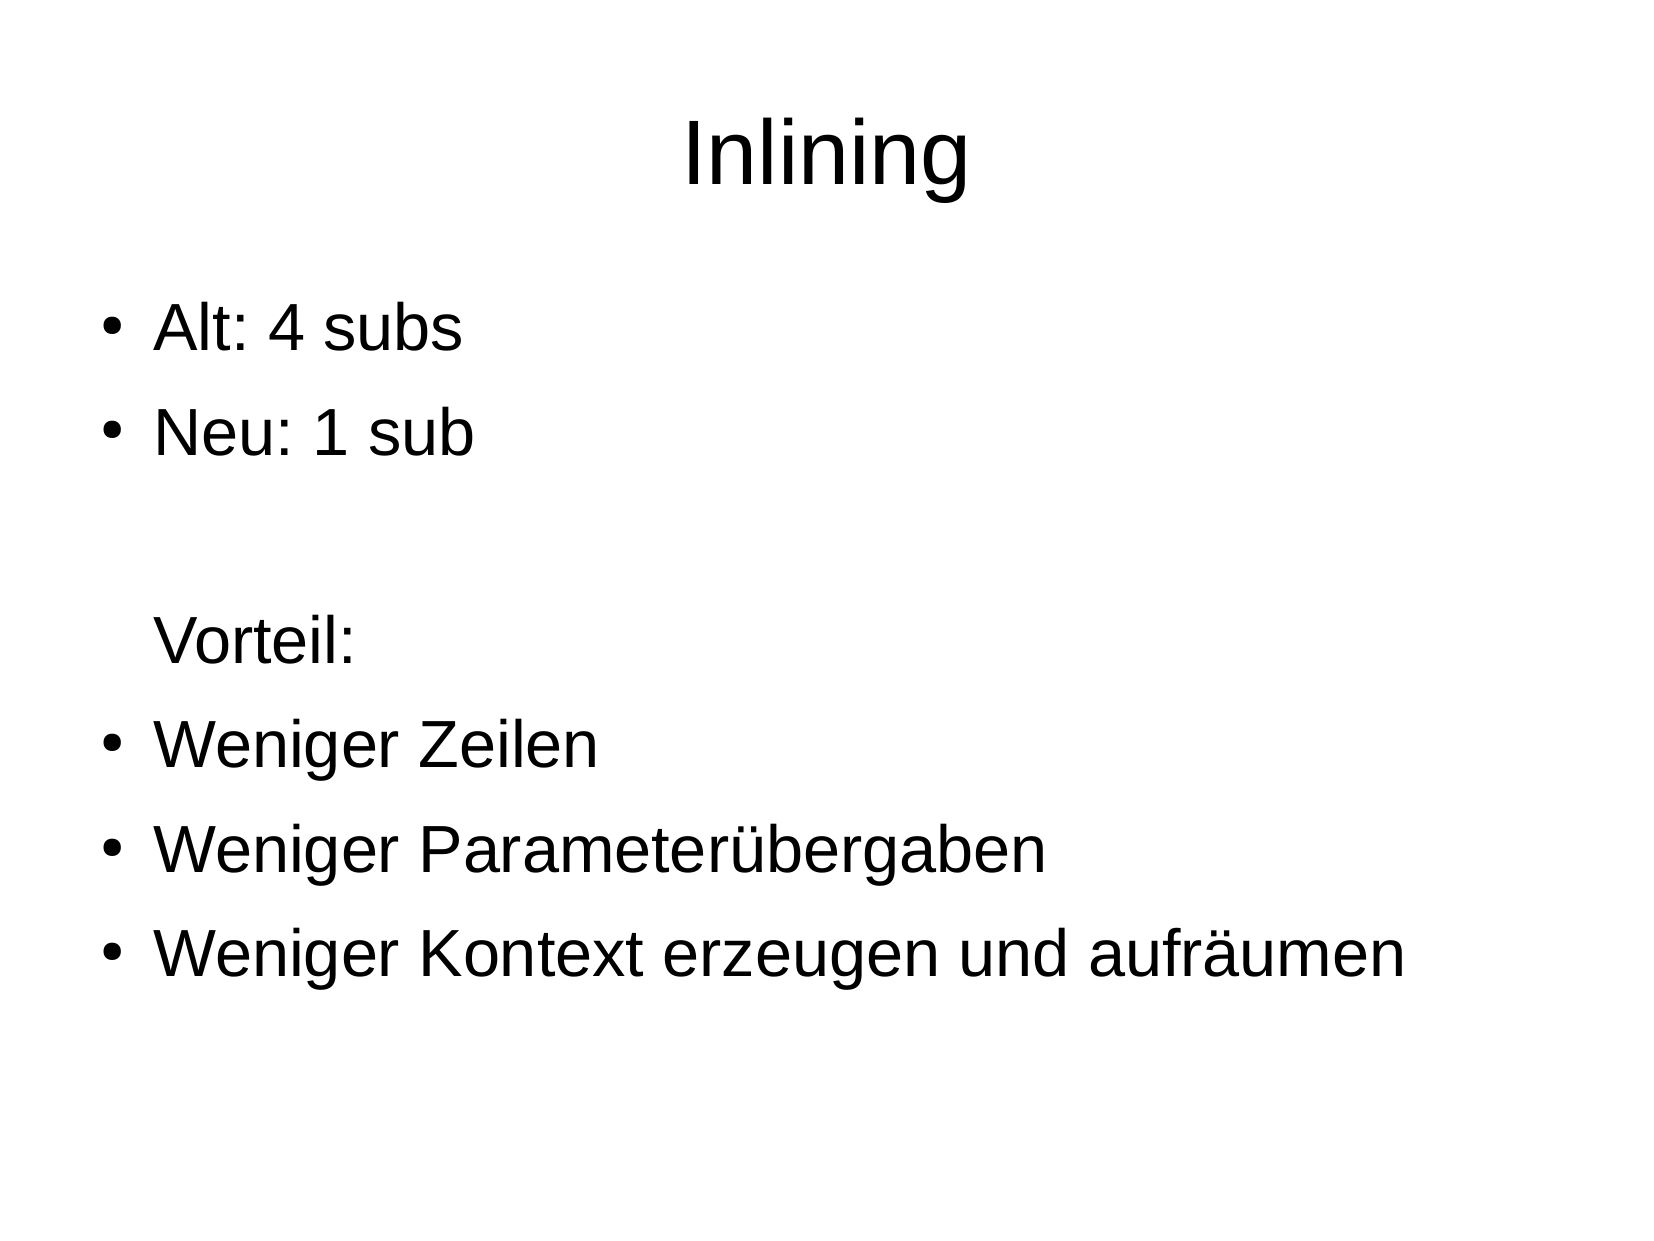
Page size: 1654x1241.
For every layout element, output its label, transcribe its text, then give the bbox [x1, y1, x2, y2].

title Inlining [82, 49, 1571, 257]
list Alt: 4 subs Neu: 1 sub Vorteil: Weniger Zeilen Weniger Parameterübergaben Weniger Kontext erzeugen und aufräumen [82, 290, 1571, 1010]
